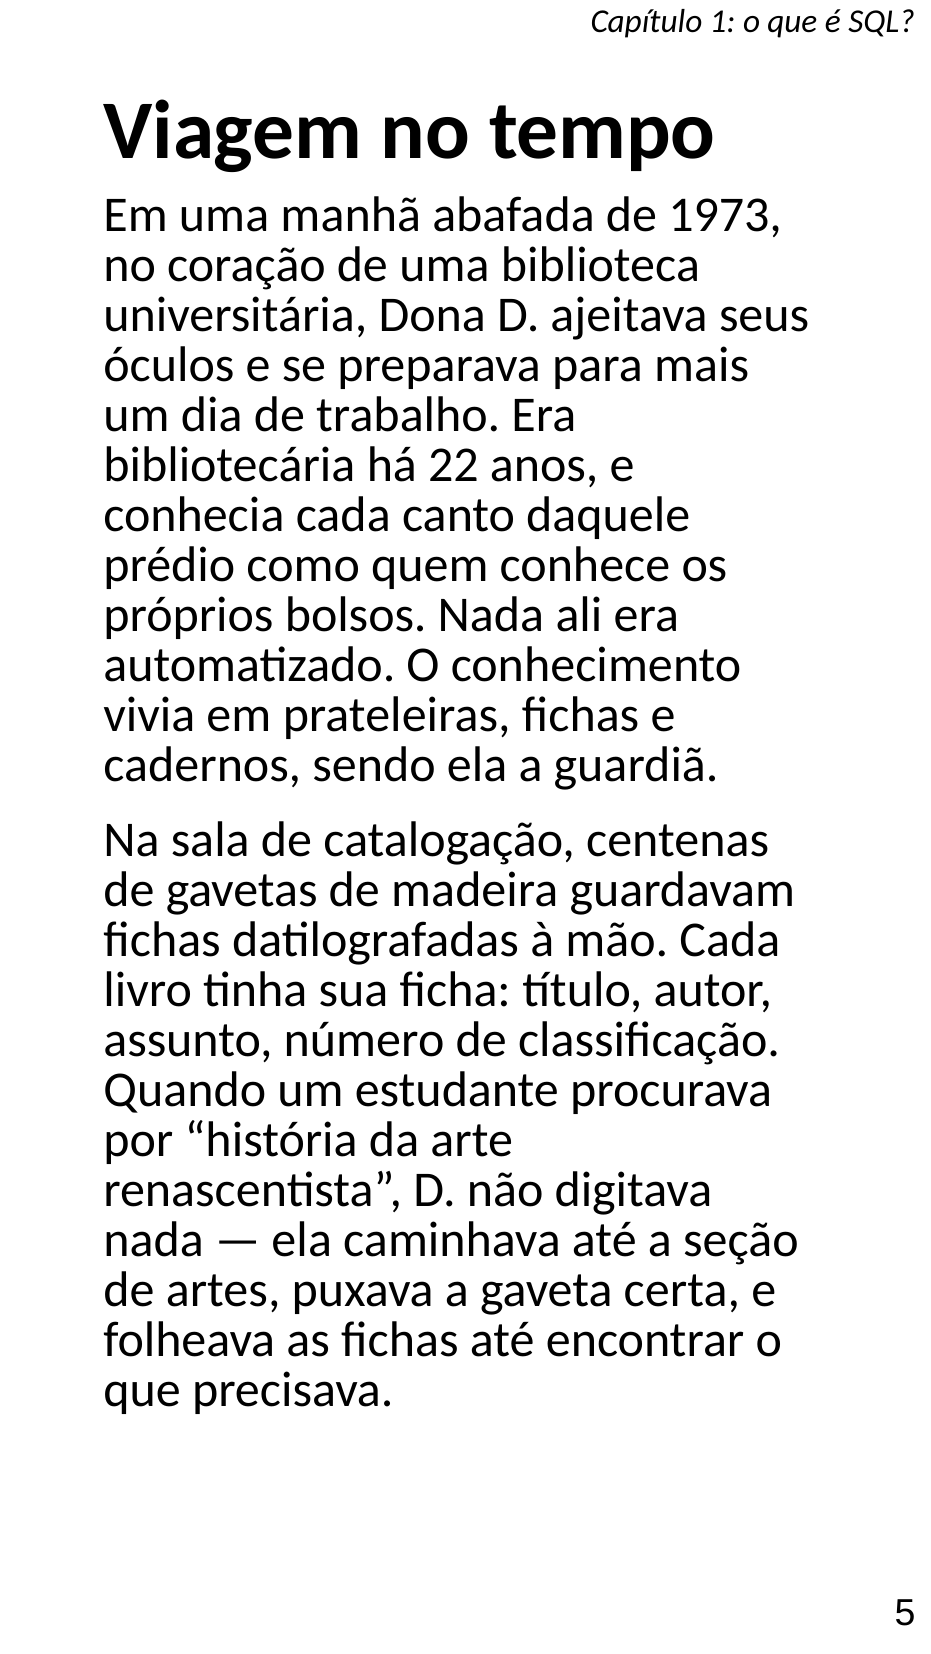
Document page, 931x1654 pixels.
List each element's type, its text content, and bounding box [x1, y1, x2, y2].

text_box Capítulo 1: o que é SQL? [0, 0, 931, 60]
text_box <número> [729, 1583, 931, 1654]
text_box Viagem no tempo [88, 88, 827, 186]
text_box Em uma manhã abafada de 1973, no coração de uma biblioteca universitária, Dona D. ajeitava seus óculos e se preparava para mais um dia de trabalho. Era bibliotecária há 22 anos, e conhecia cada canto daquele prédio como quem conhece os próprios bolsos. Nada ali era automatizado. O conhecimento vivia em prateleiras, fichas e cadernos, sendo ela a guardiã. Na sala de catalogação, centenas de gavetas de madeira guardavam fichas datilografadas à mão. Cada livro tinha sua ficha: título, autor, assunto, número de classificação. Quando um estudante procurava por “história da arte renascentista”, D. não digitava nada — ela caminhava até a seção de artes, puxava a gaveta certa, e folheava as fichas até encontrar o que precisava. [88, 186, 827, 1536]
